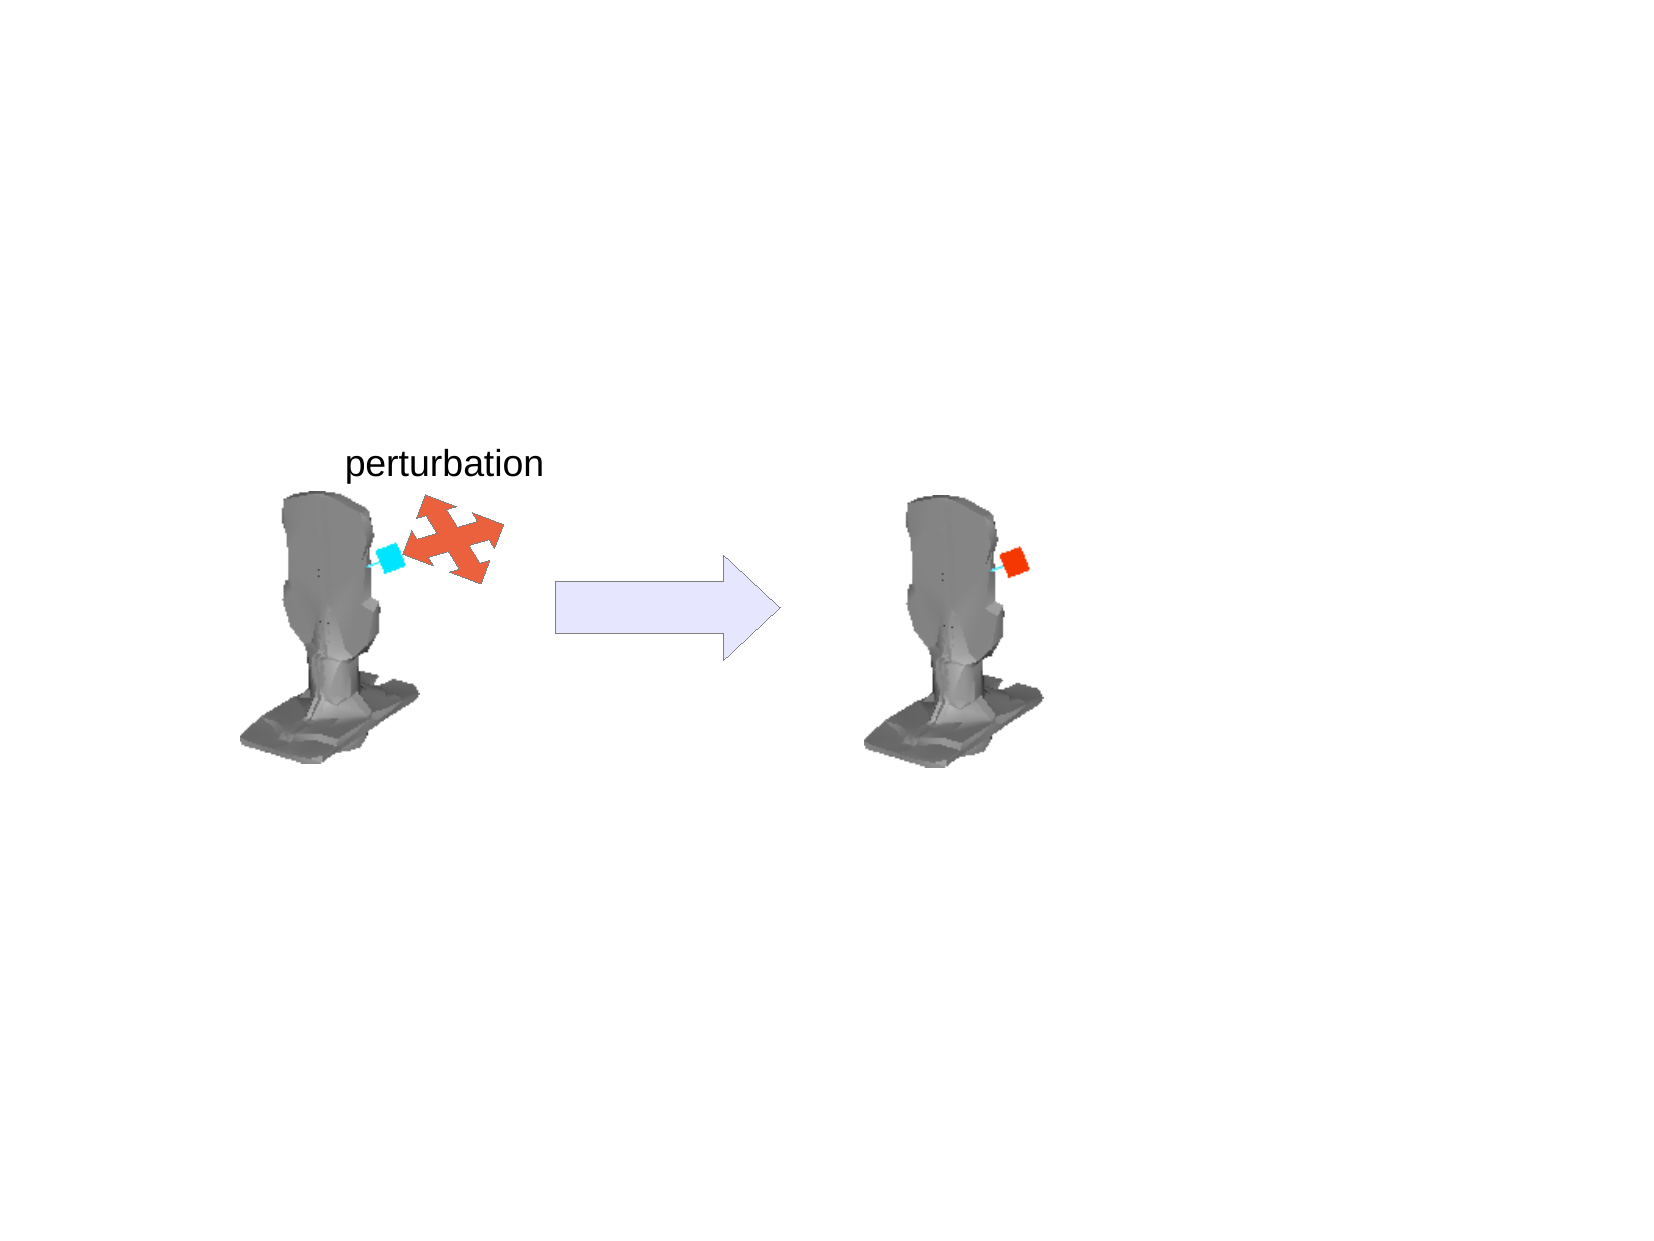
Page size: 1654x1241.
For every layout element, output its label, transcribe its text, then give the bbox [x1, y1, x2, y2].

text_box [555, 555, 781, 661]
picture [240, 491, 420, 764]
picture [864, 495, 1044, 768]
text_box perturbation [330, 435, 601, 492]
text_box [402, 494, 504, 584]
